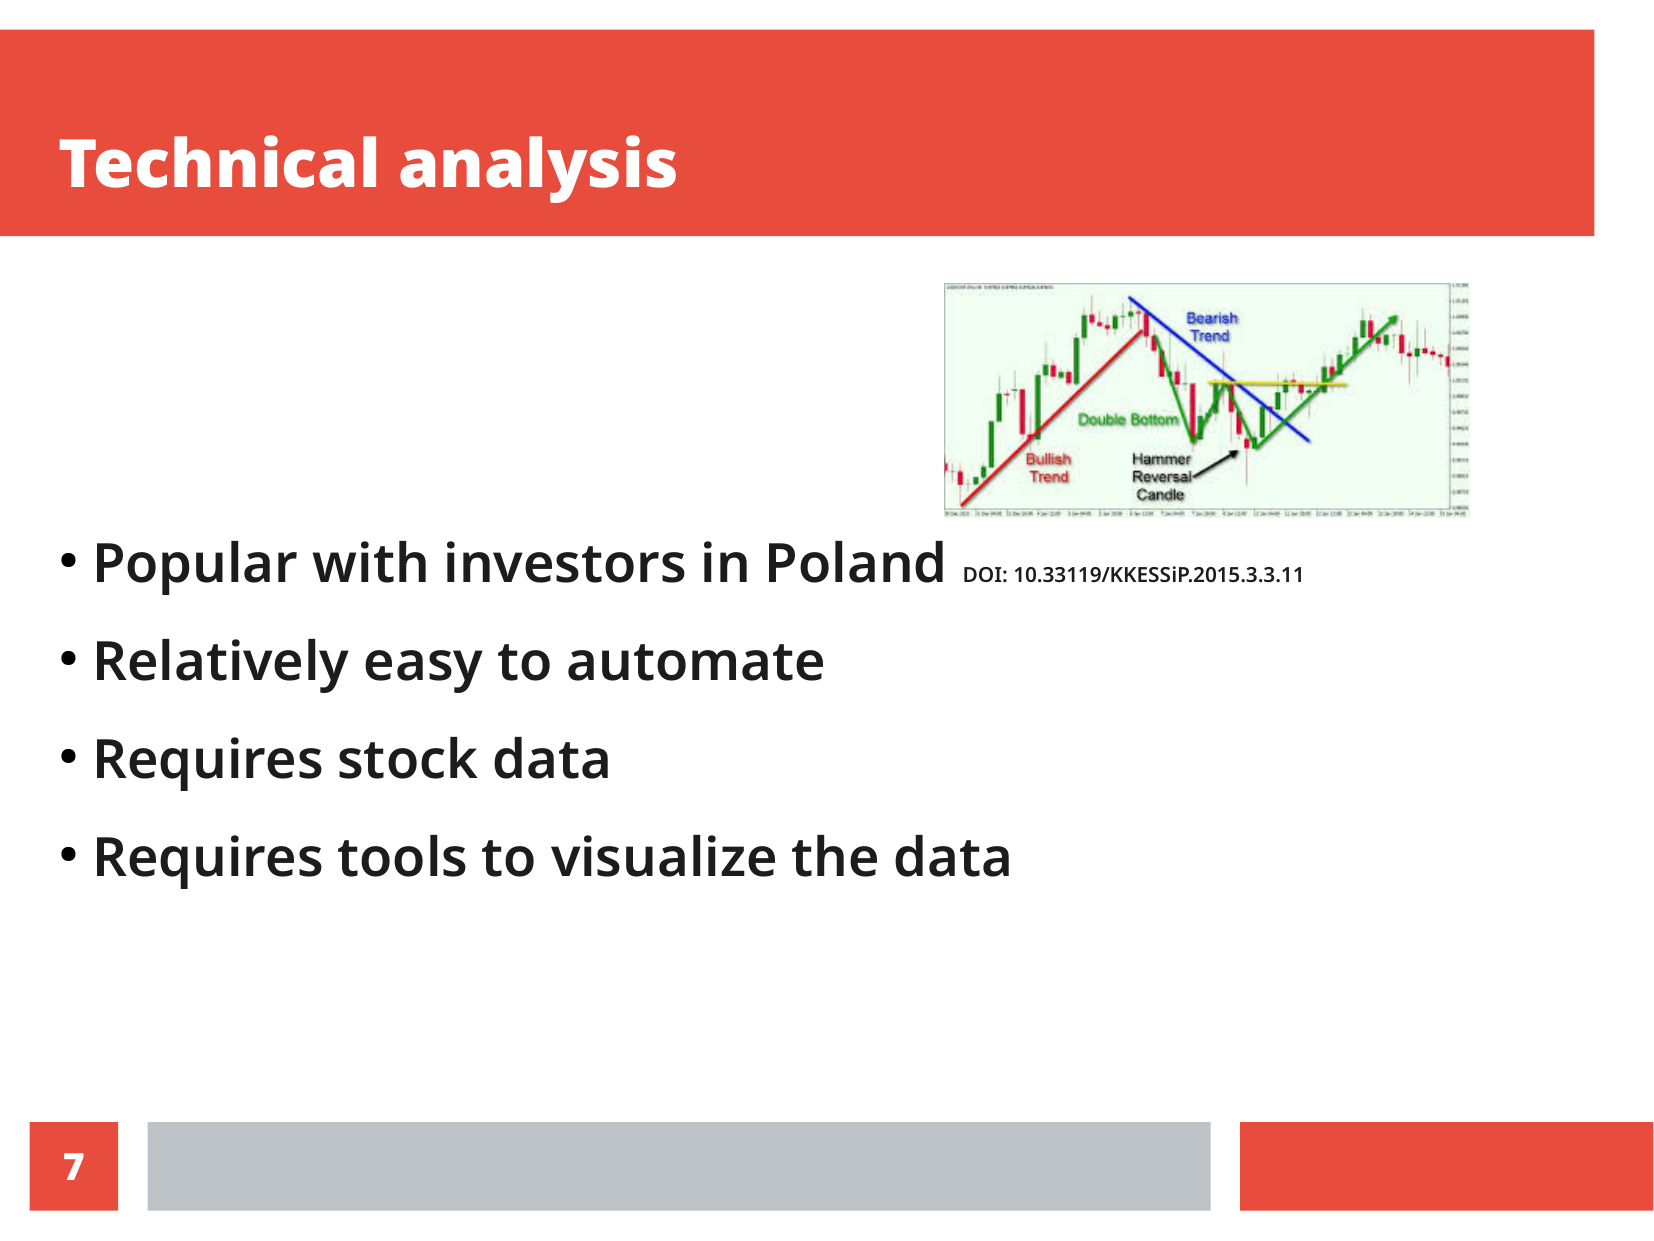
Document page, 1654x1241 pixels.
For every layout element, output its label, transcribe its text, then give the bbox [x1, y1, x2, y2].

title Technical analysis [59, 59, 1595, 207]
list Popular with investors in Poland DOI: 10.33119/KKESSiP.2015.3.3.11 Relatively easy to automate Requires stock data Requires tools to visualize the data [59, 324, 1565, 1093]
picture [944, 283, 1470, 518]
